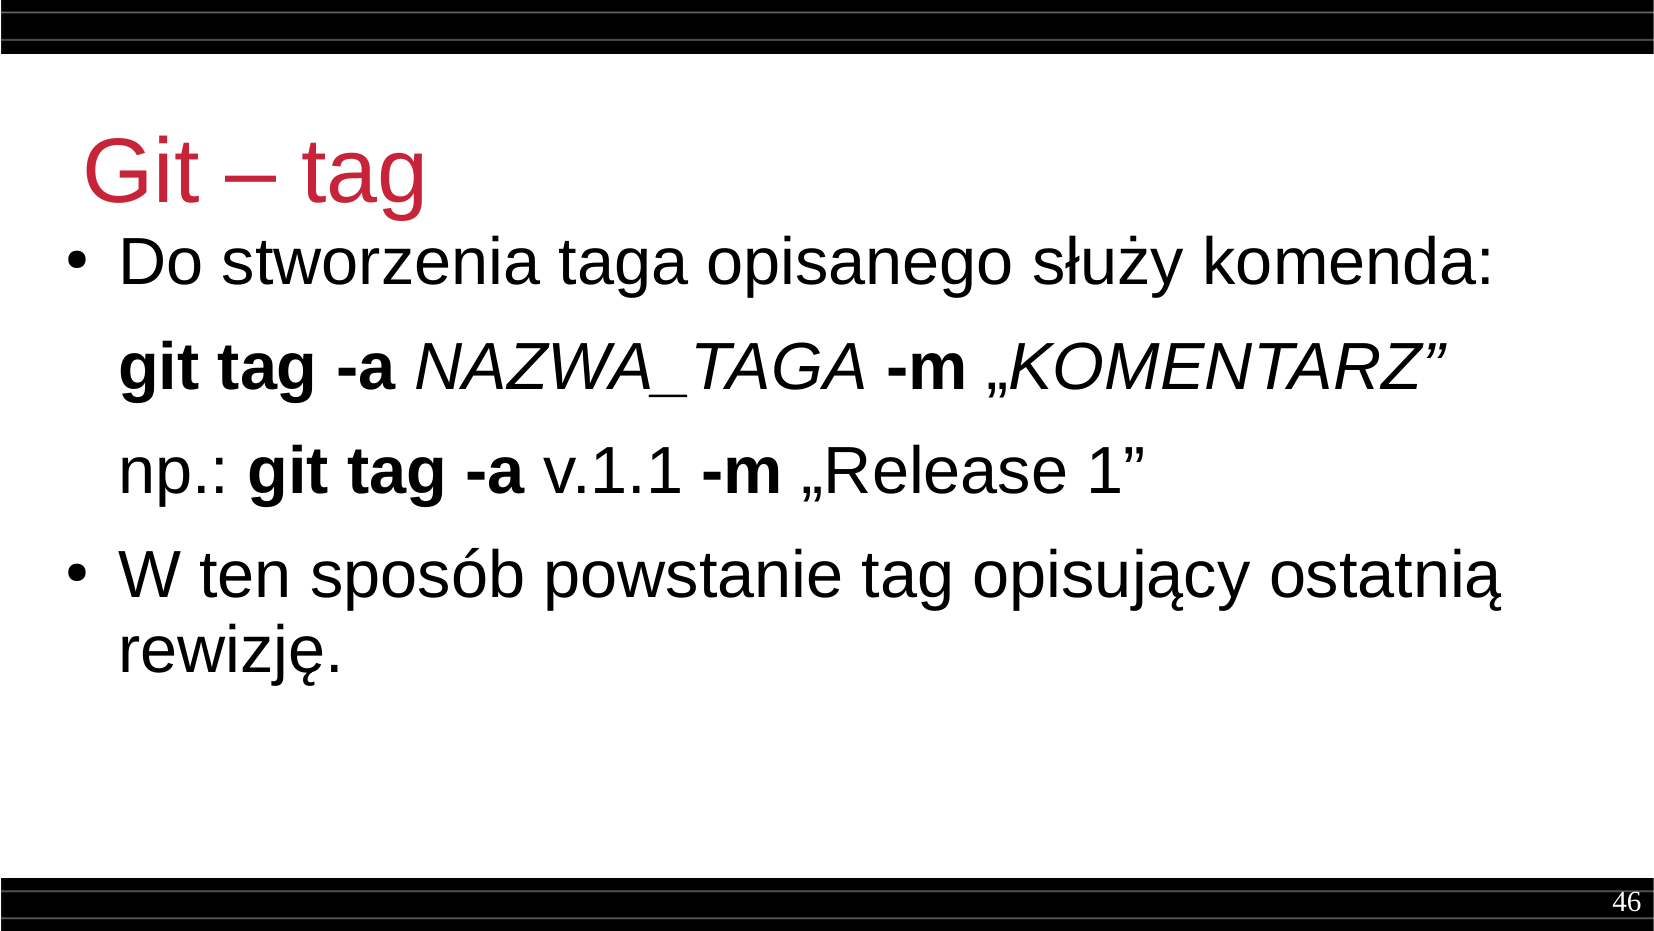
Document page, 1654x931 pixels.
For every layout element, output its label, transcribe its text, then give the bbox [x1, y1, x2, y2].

list Do stworzenia taga opisanego służy komenda: git tag -a NAZWA_TAGA -m „KOMENTARZ” np.: git tag -a v.1.1 -m „Release 1” W ten sposób powstanie tag opisujący ostatnią rewizję. [47, 224, 1536, 804]
picture [1, 0, 1654, 54]
picture [1, 878, 1654, 931]
title Git – tag [82, 92, 1571, 249]
